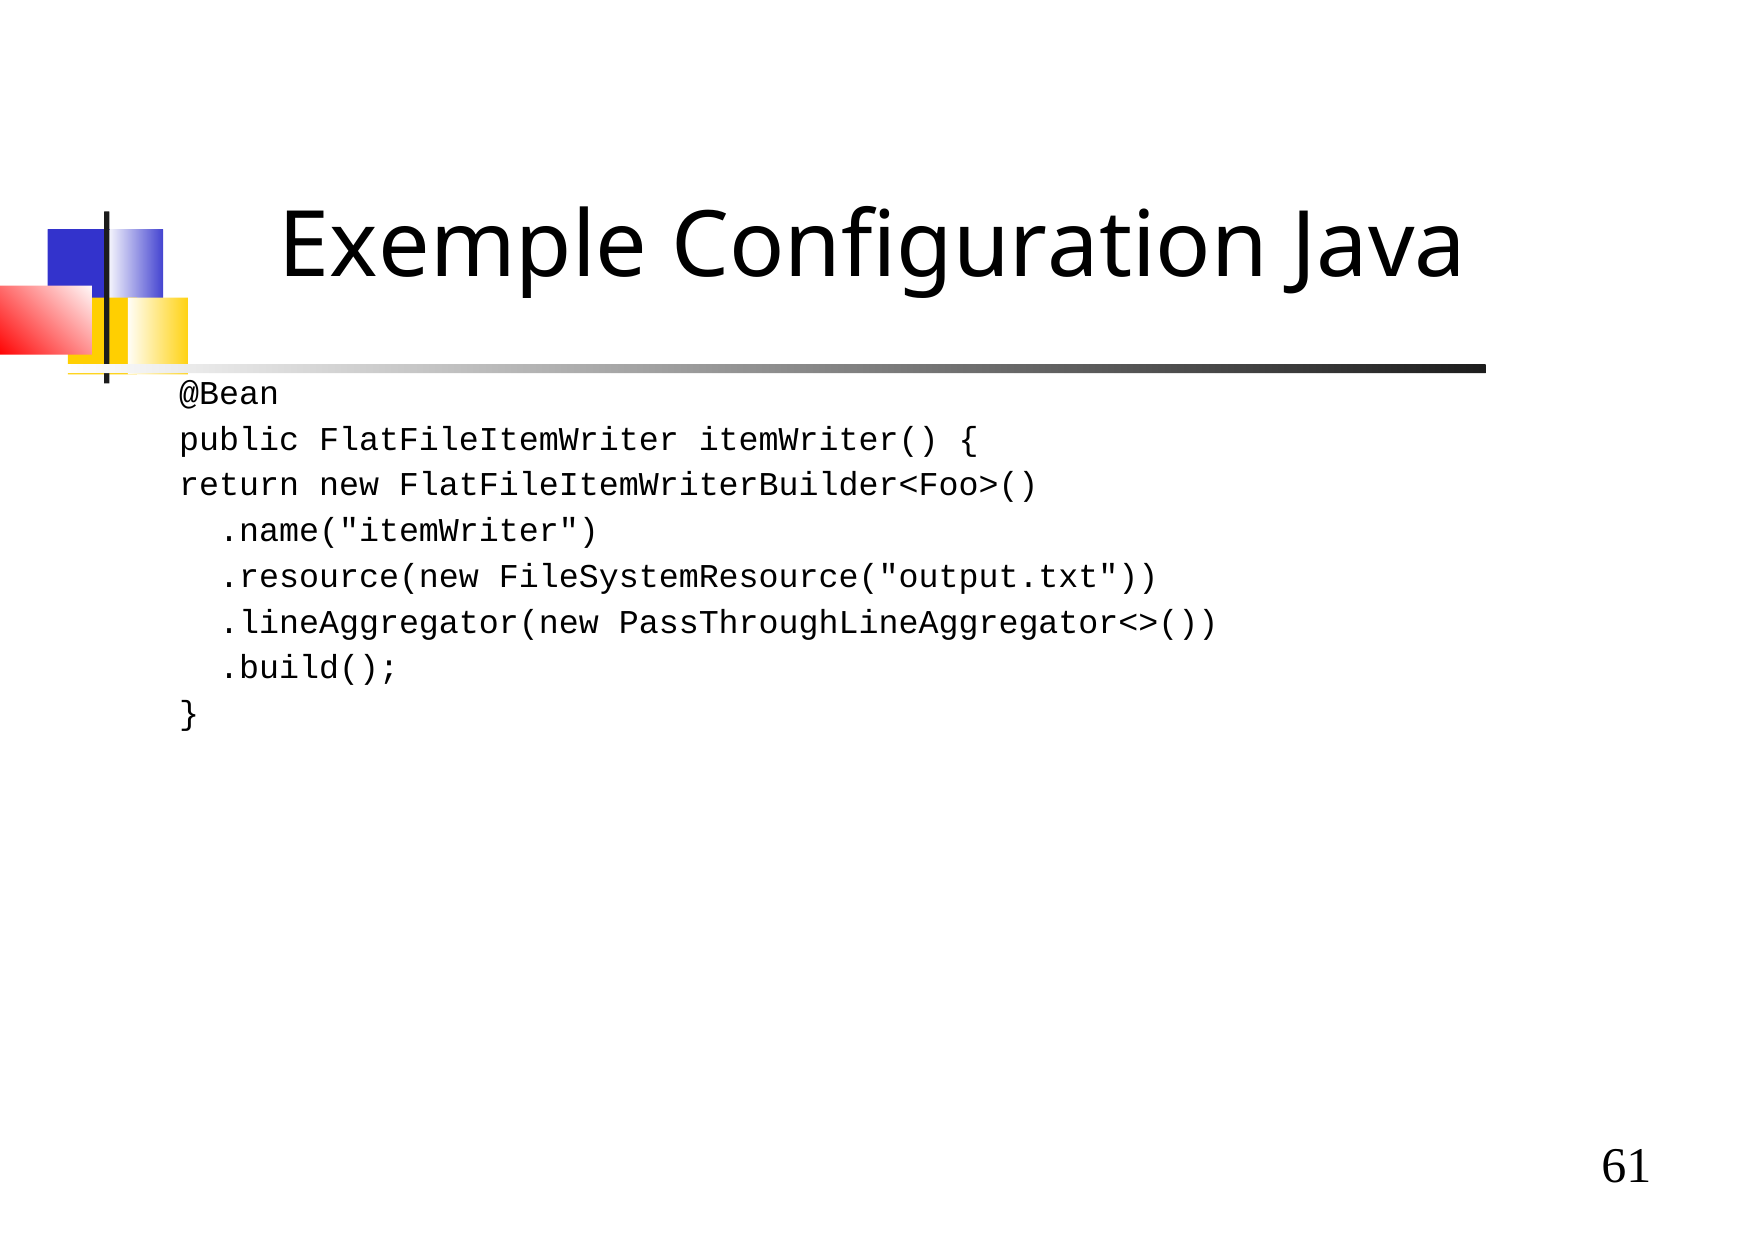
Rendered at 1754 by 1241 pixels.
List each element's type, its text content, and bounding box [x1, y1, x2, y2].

list @Bean public FlatFileItemWriter itemWriter() { return new FlatFileItemWriterBuilder<Foo>() .name("itemWriter") .resource(new FileSystemResource("output.txt")) .lineAggregator(new PassThroughLineAggregator<>()) .build(); } [179, 371, 1567, 1091]
title Exemple Configuration Java [179, 139, 1567, 351]
